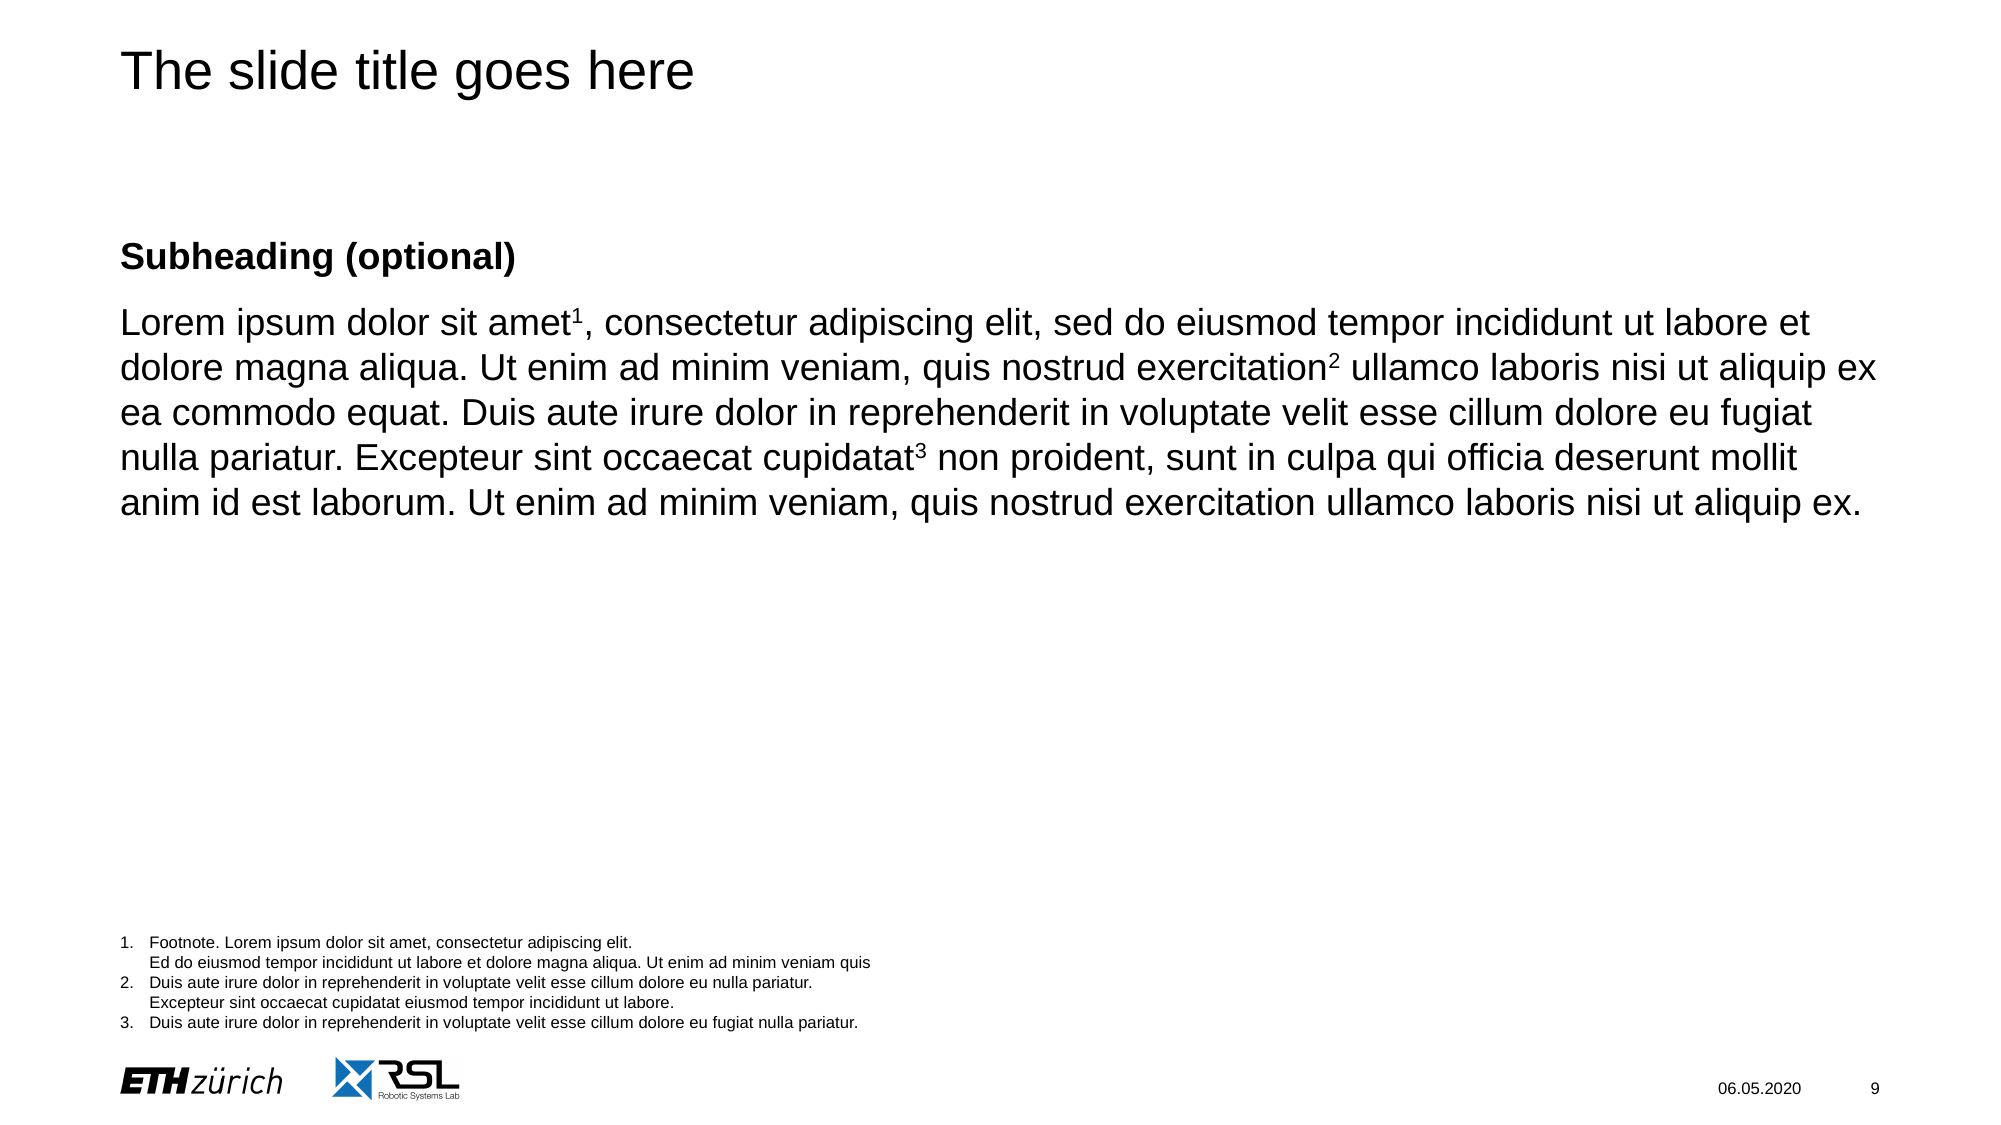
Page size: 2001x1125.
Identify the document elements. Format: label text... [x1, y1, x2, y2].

list Subheading (optional) Lorem ipsum dolor sit amet1, consectetur adipiscing elit, sed do eiusmod tempor incididunt ut labore et dolore magna aliqua. Ut enim ad minim veniam, quis nostrud exercitation2 ullamco laboris nisi ut aliquip ex ea commodo equat. Duis aute irure dolor in reprehenderit in voluptate velit esse cillum dolore eu fugiat nulla pariatur. Excepteur sint occaecat cupidatat3 non proident, sunt in culpa qui officia deserunt mollit anim id est laborum. Ut enim ad minim veniam, quis nostrud exercitation ullamco laboris nisi ut aliquip ex. [120, 231, 1880, 882]
title The slide title goes here [120, 42, 1880, 191]
picture [120, 1067, 282, 1094]
slide_number 06.05.2020 [1718, 1069, 1819, 1106]
list Footnote. Lorem ipsum dolor sit amet, consectetur adipiscing elit. Ed do eiusmod tempor incididunt ut labore et dolore magna aliqua. Ut enim ad minim veniam quis Duis aute irure dolor in reprehenderit in voluptate velit esse cillum dolore eu nulla pariatur. Excepteur sint occaecat cupidatat eiusmod tempor incididunt ut labore. Duis aute irure dolor in reprehenderit in voluptate velit esse cillum dolore eu fugiat nulla pariatur. [120, 913, 1000, 1032]
picture [327, 1052, 464, 1106]
slide_number <number> [1827, 1069, 1880, 1106]
